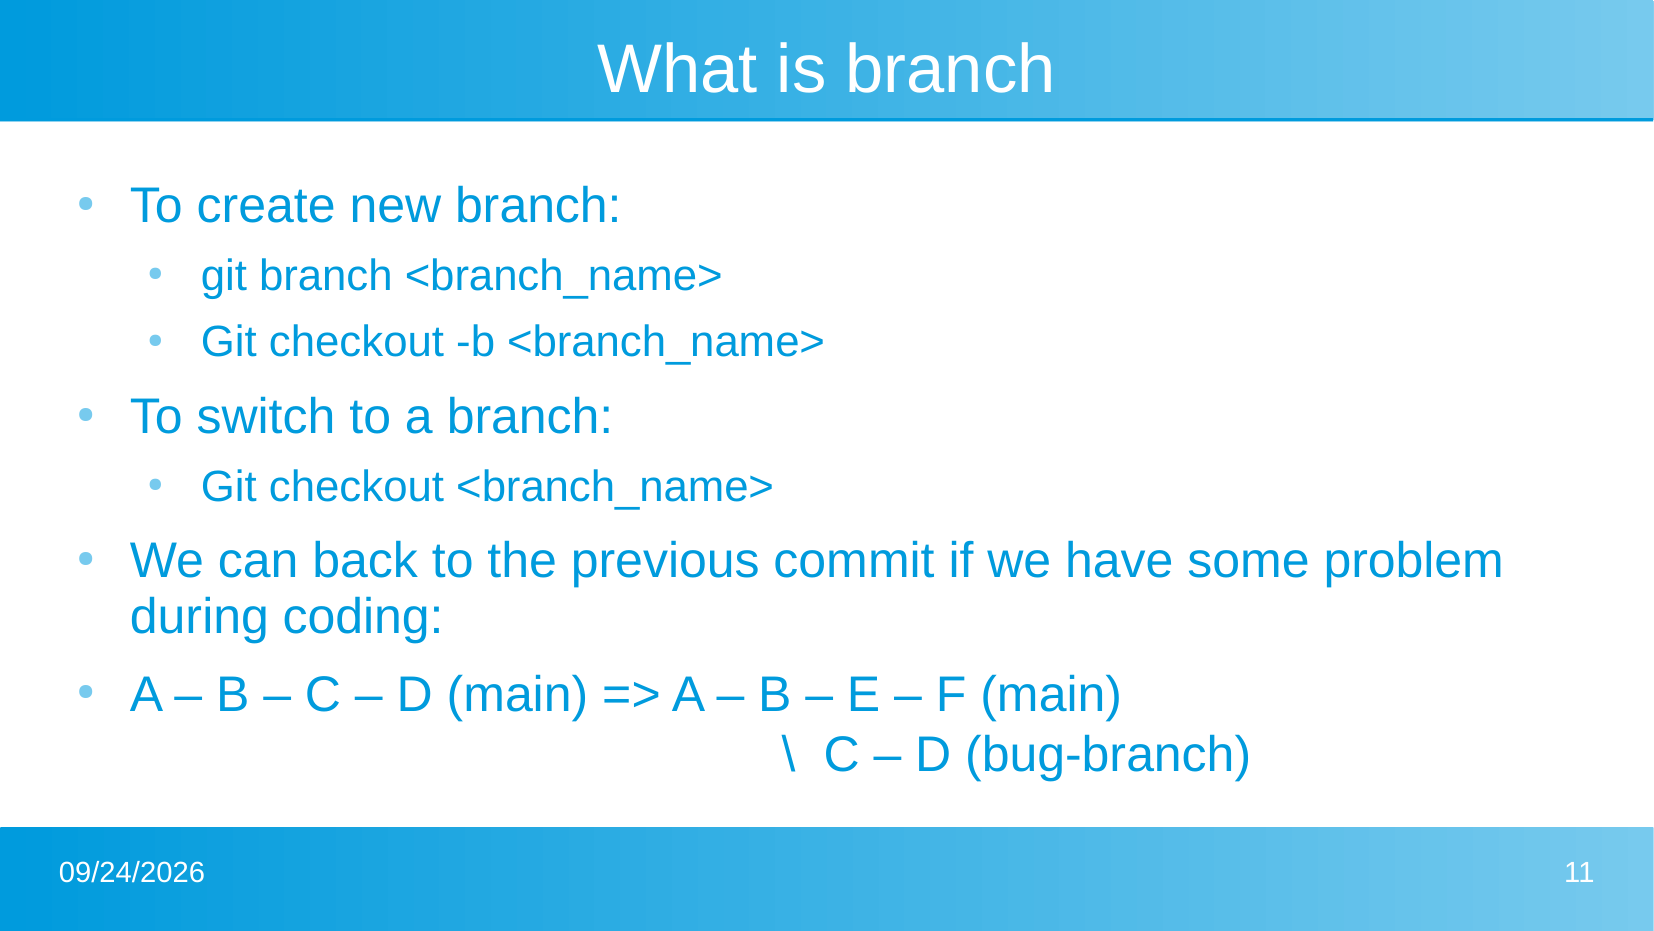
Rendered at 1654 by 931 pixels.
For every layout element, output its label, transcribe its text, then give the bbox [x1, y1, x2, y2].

list To create new branch: git branch <branch_name> Git checkout -b <branch_name> To switch to a branch: Git checkout <branch_name> We can back to the previous commit if we have some problem during coding: A – B – C – D (main) => A – B – E – F (main) \ C – D (bug-branch) [59, 177, 1595, 768]
title What is branch [59, 29, 1595, 108]
